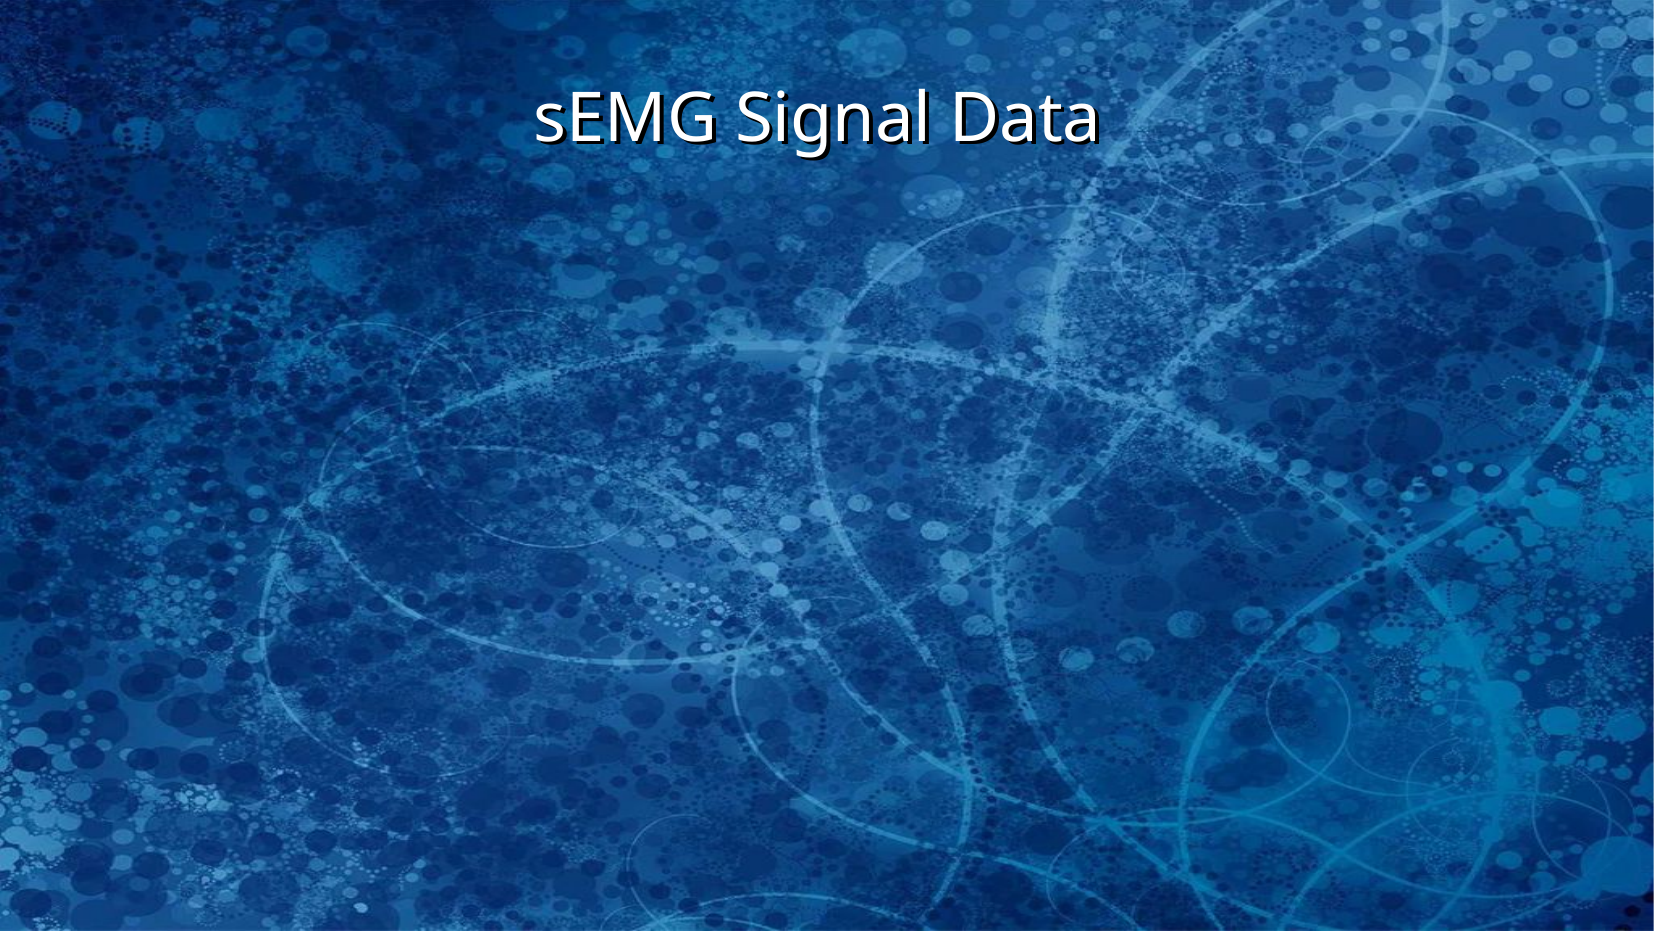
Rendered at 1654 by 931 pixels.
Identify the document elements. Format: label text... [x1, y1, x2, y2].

picture [0, 0, 1654, 931]
title sEMG Signal Data [82, 42, 1571, 187]
